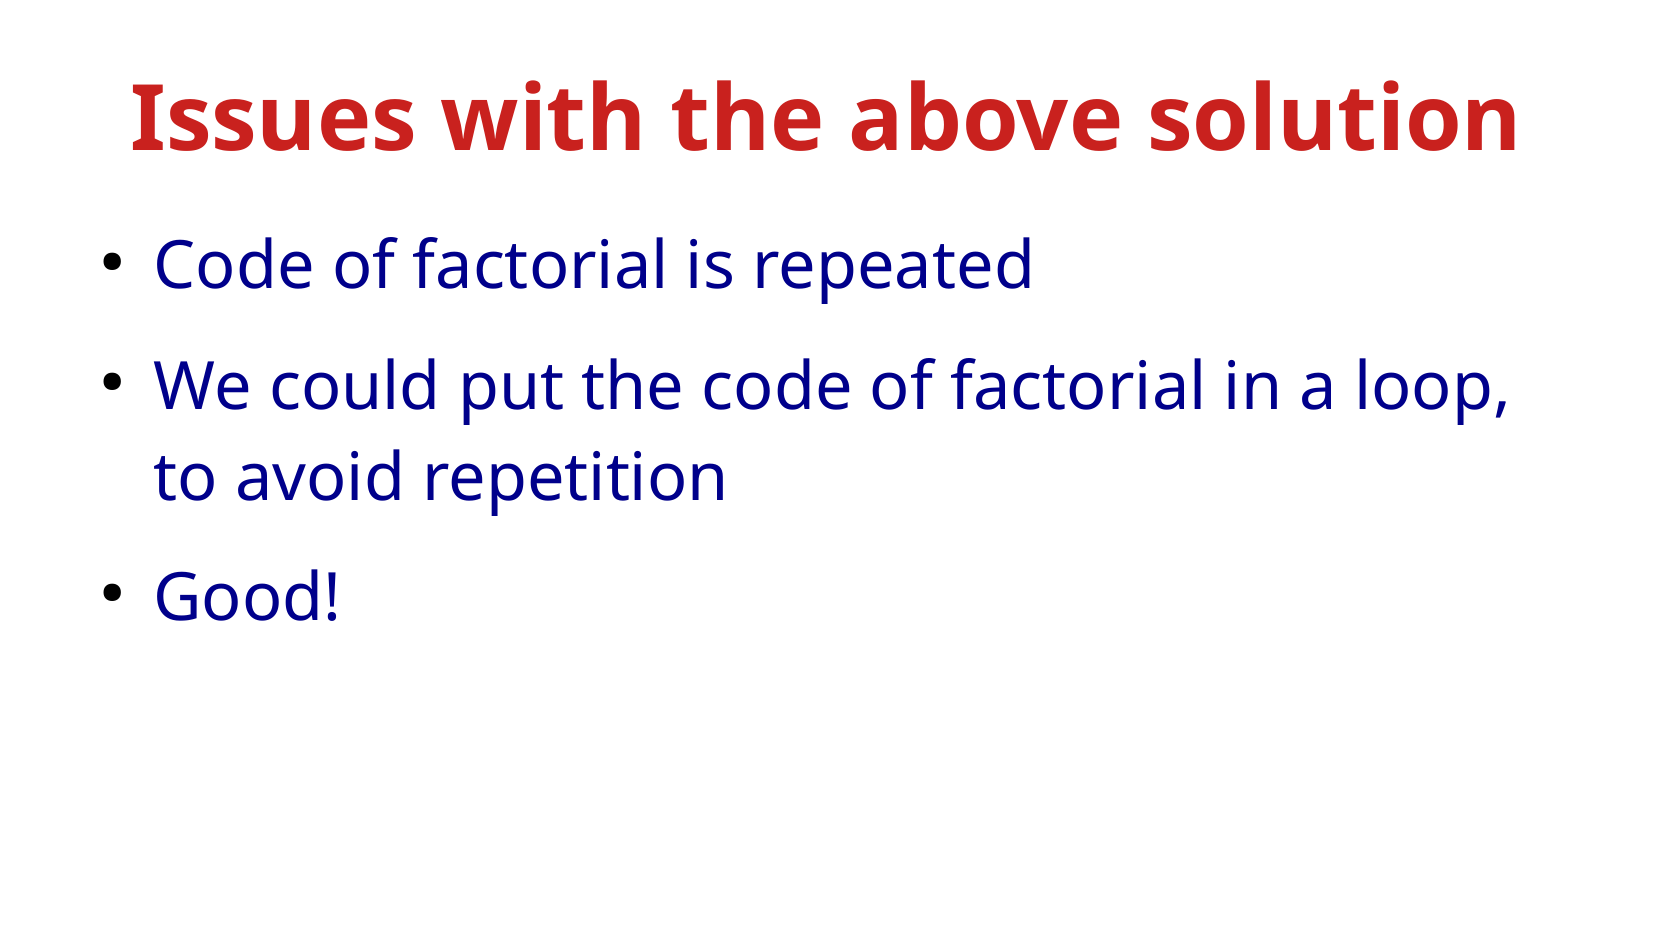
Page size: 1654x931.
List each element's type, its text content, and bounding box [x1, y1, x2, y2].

list Code of factorial is repeated We could put the code of factorial in a loop, to avoid repetition Good! [82, 217, 1571, 758]
title Issues with the above solution [82, 37, 1571, 193]
